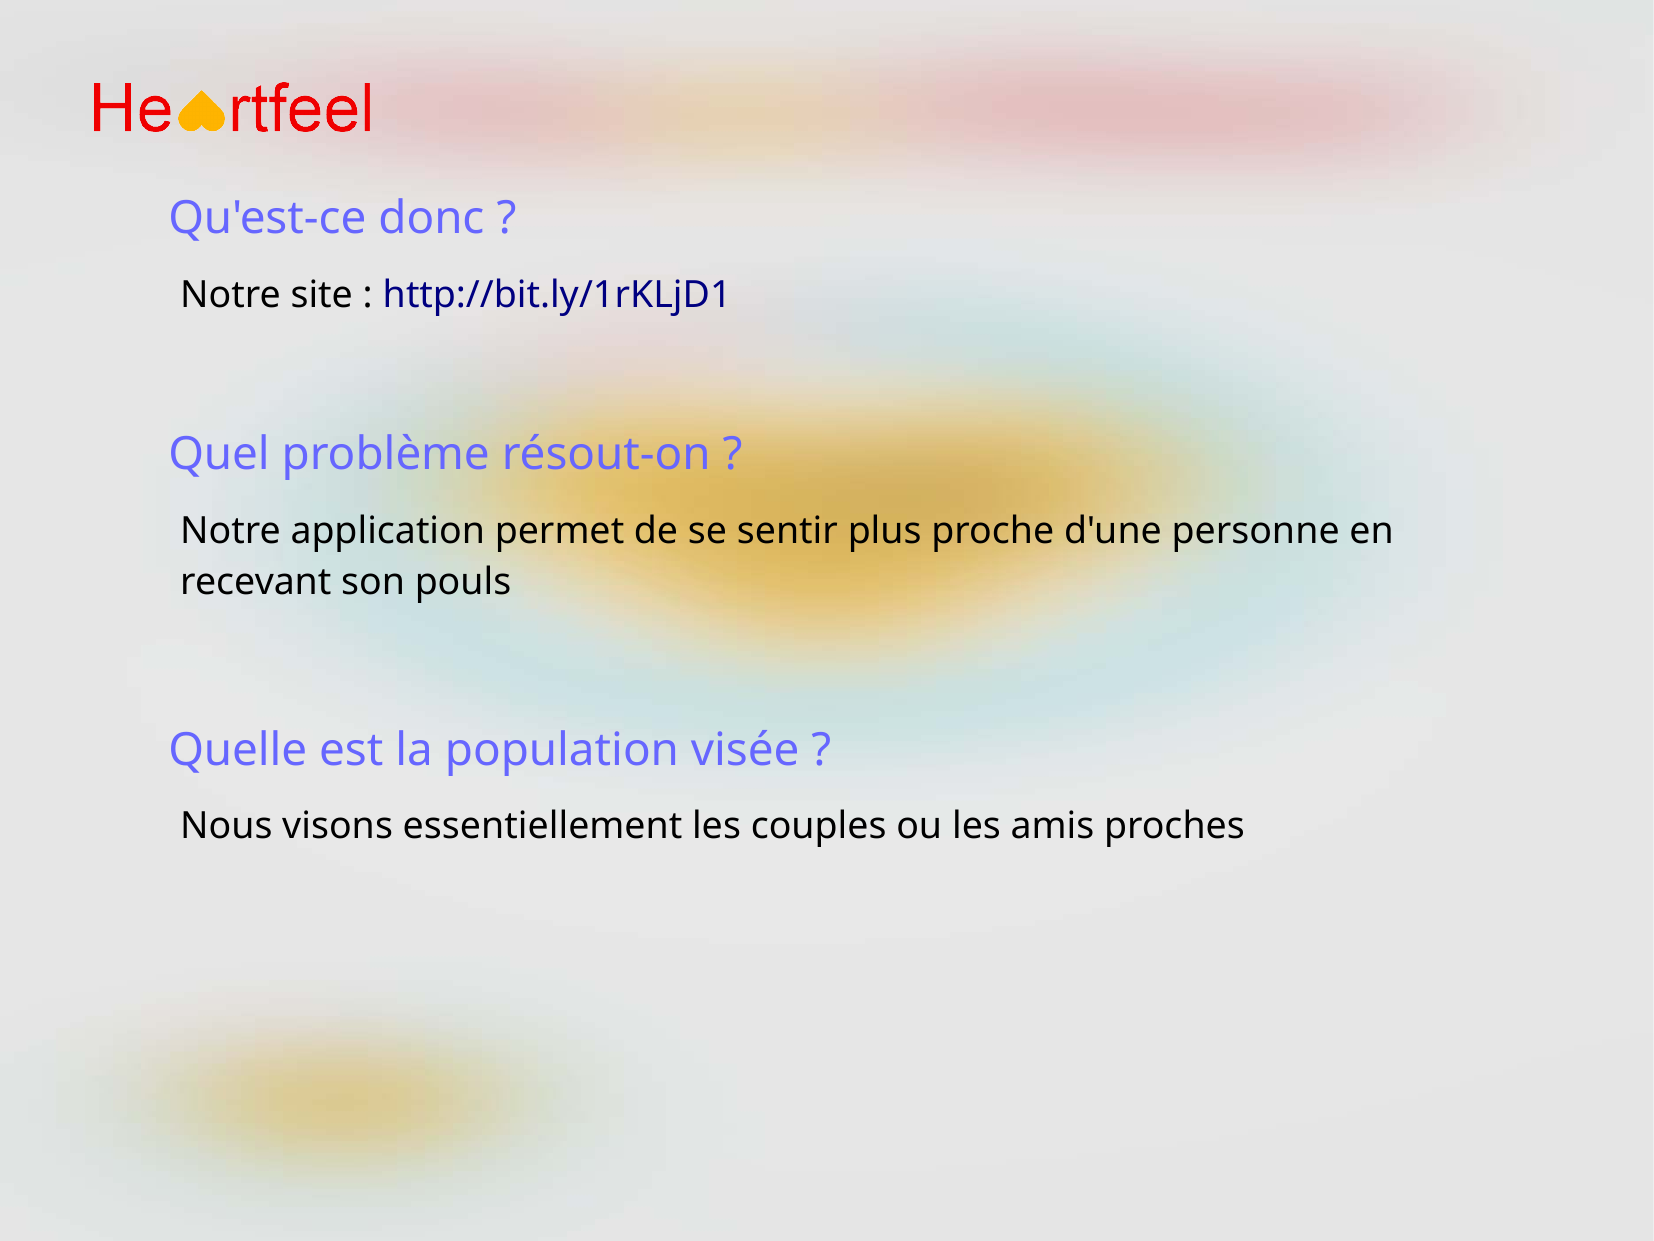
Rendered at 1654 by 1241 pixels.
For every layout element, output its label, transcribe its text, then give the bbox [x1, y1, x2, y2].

text_box Quel problème résout-on ? [153, 413, 863, 537]
text_box Notre application permet de se sentir plus proche d'une personne en recevant son pouls [165, 496, 1536, 644]
picture [0, 0, 1654, 1241]
text_box Qu'est-ce donc ? [153, 177, 556, 246]
text_box Nous visons essentiellement les couples ou les amis proches [165, 791, 1536, 895]
text_box Quelle est la population visée ? [153, 708, 863, 832]
text_box Notre site : http://bit.ly/1rKLjD1 [165, 259, 1536, 364]
